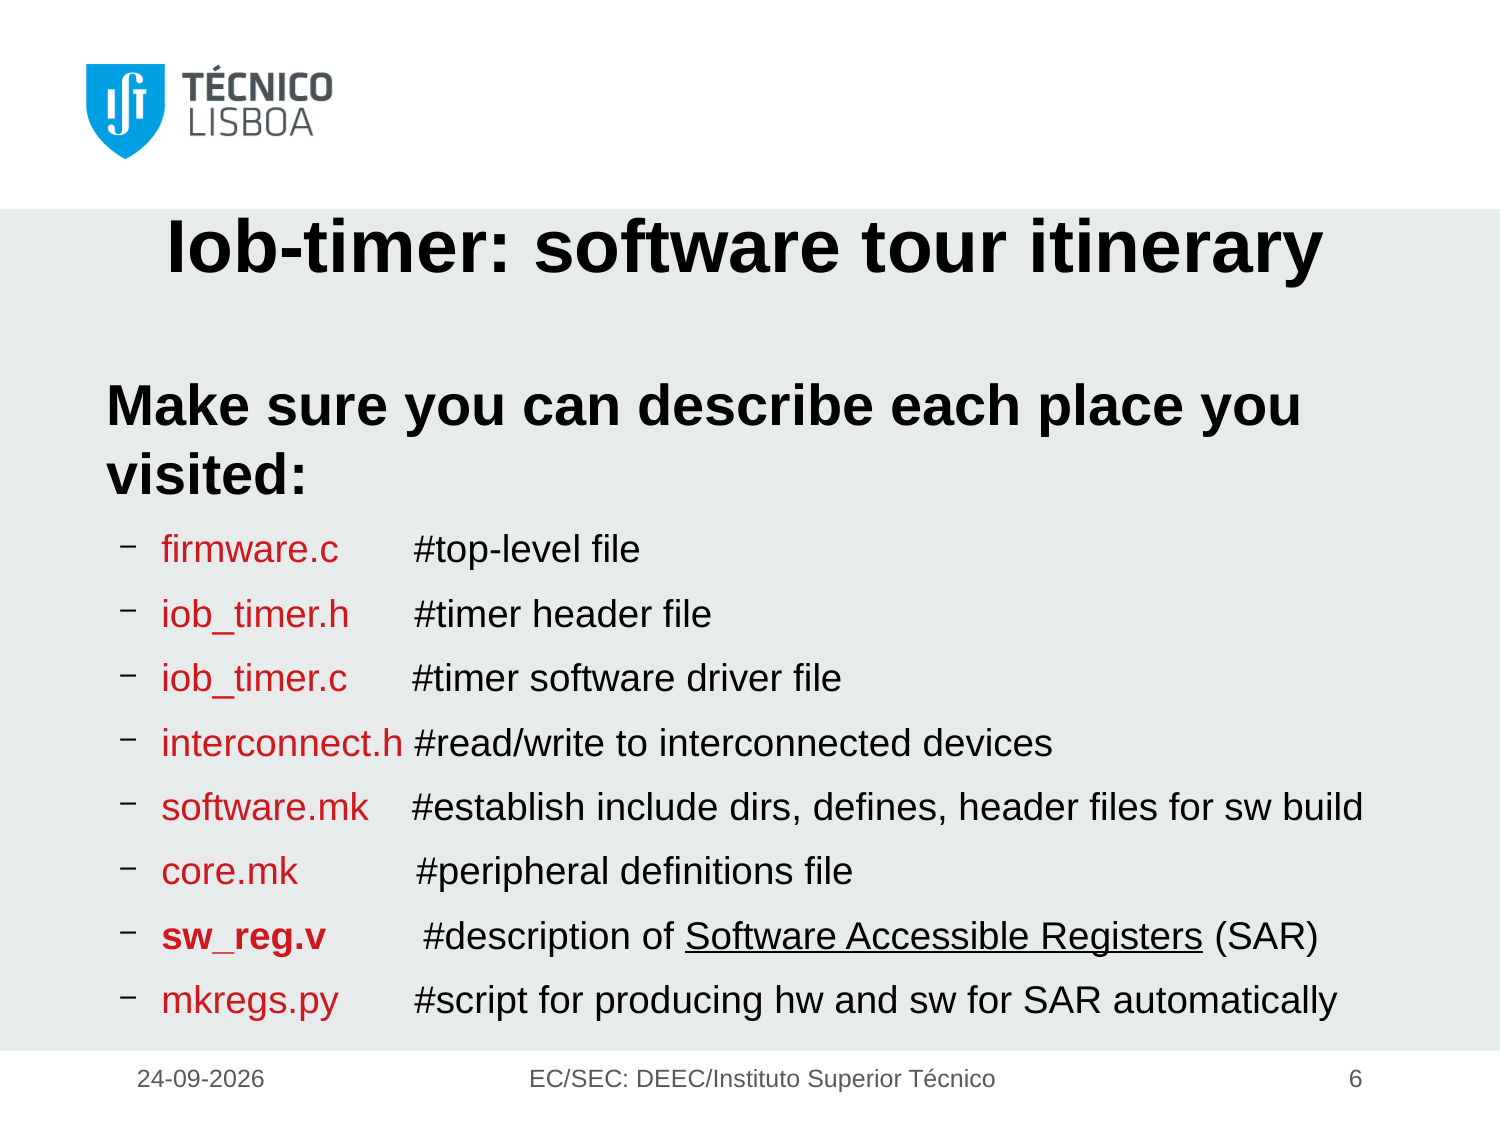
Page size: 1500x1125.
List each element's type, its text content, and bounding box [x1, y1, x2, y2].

footer EC/SEC: DEEC/Instituto Superior Técnico [512, 1052, 1021, 1103]
picture [0, 0, 1500, 1125]
title Iob-timer: software tour itinerary [151, 171, 1473, 314]
slide_number 22-10-2020 [121, 1052, 425, 1103]
slide_number <number> [1077, 1052, 1378, 1103]
list Make sure you can describe each place you visited: firmware.c #top-level file iob_timer.h #timer header file iob_timer.c #timer software driver file interconnect.h #read/write to interconnected devices software.mk #establish include dirs, defines, header files for sw build core.mk #peripheral definitions file sw_reg.v #description of Software Accessible Registers (SAR) mkregs.py #script for producing hw and sw for SAR automatically [52, 367, 1465, 1030]
